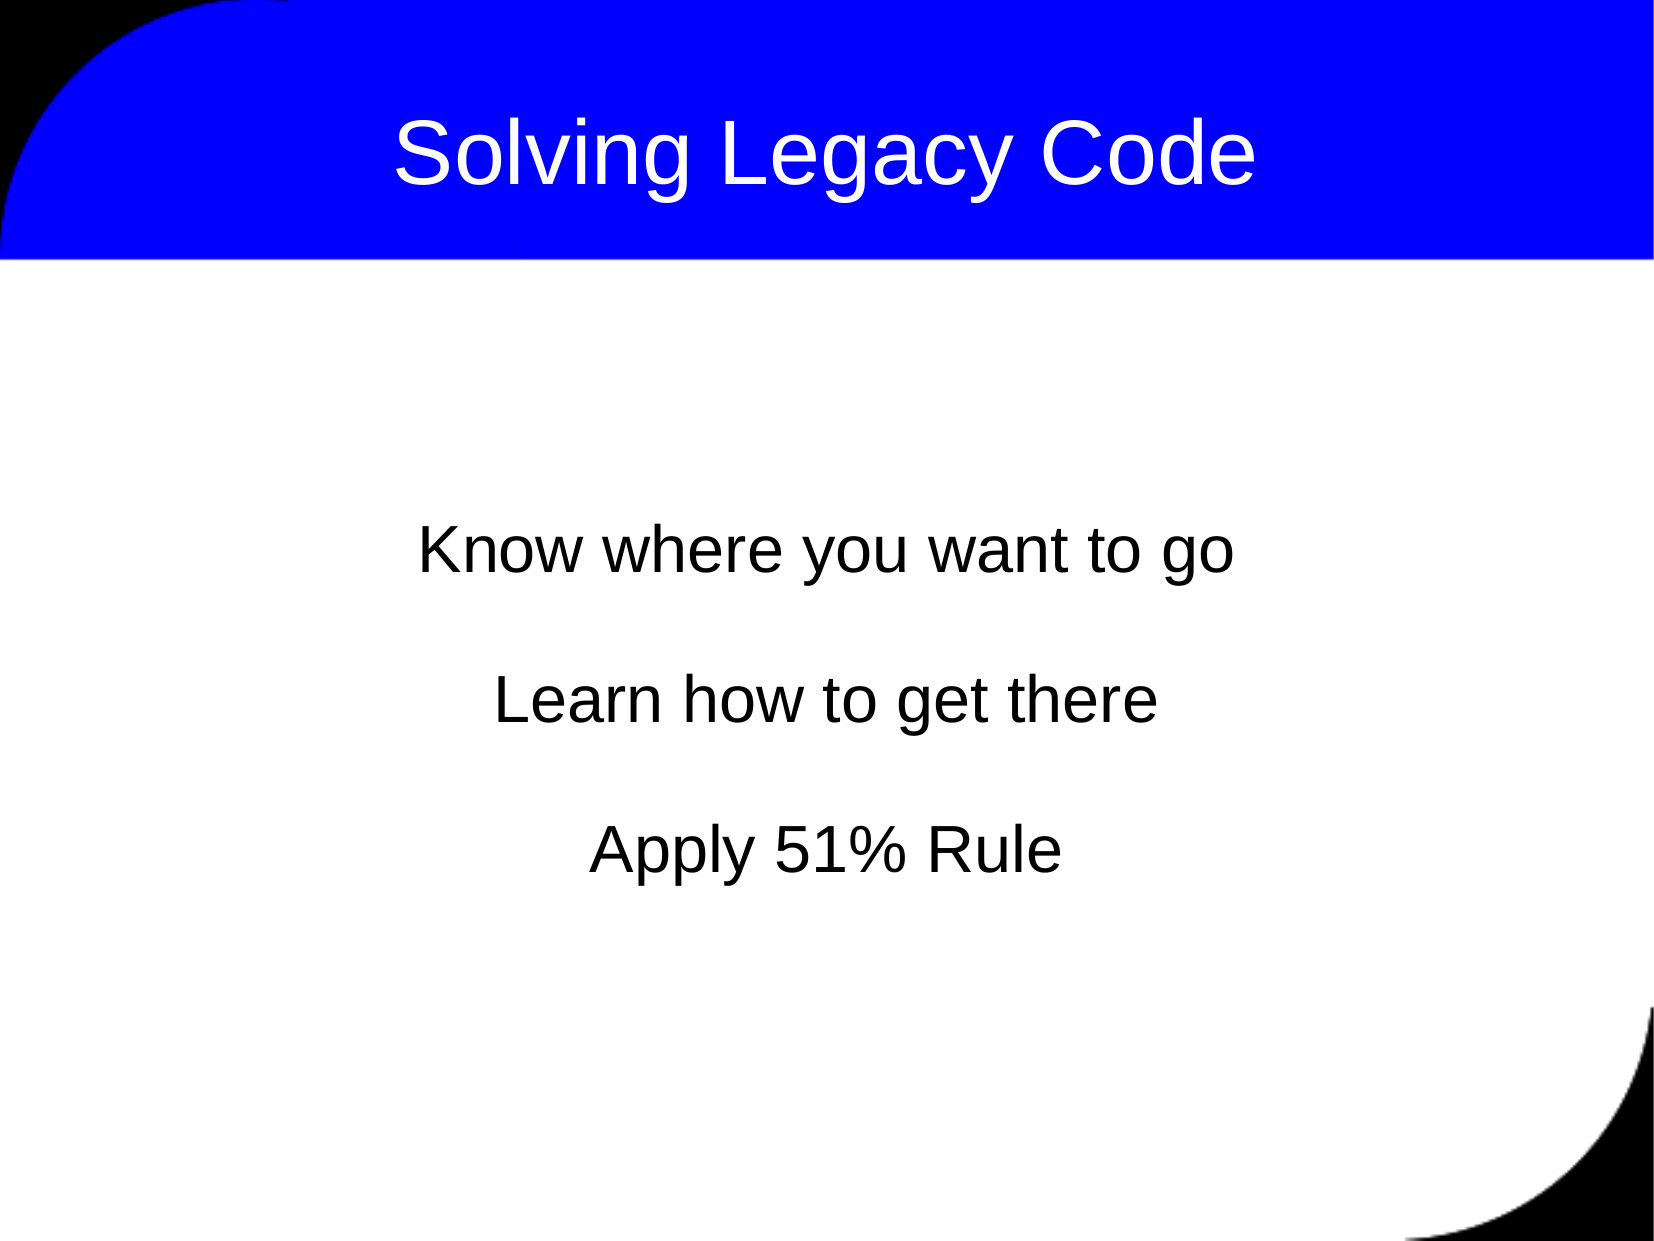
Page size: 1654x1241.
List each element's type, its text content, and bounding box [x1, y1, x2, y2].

picture [0, 0, 1654, 1241]
subtitle Know where you want to go Learn how to get there Apply 51% Rule [82, 290, 1571, 1109]
title Solving Legacy Code [82, 56, 1571, 250]
